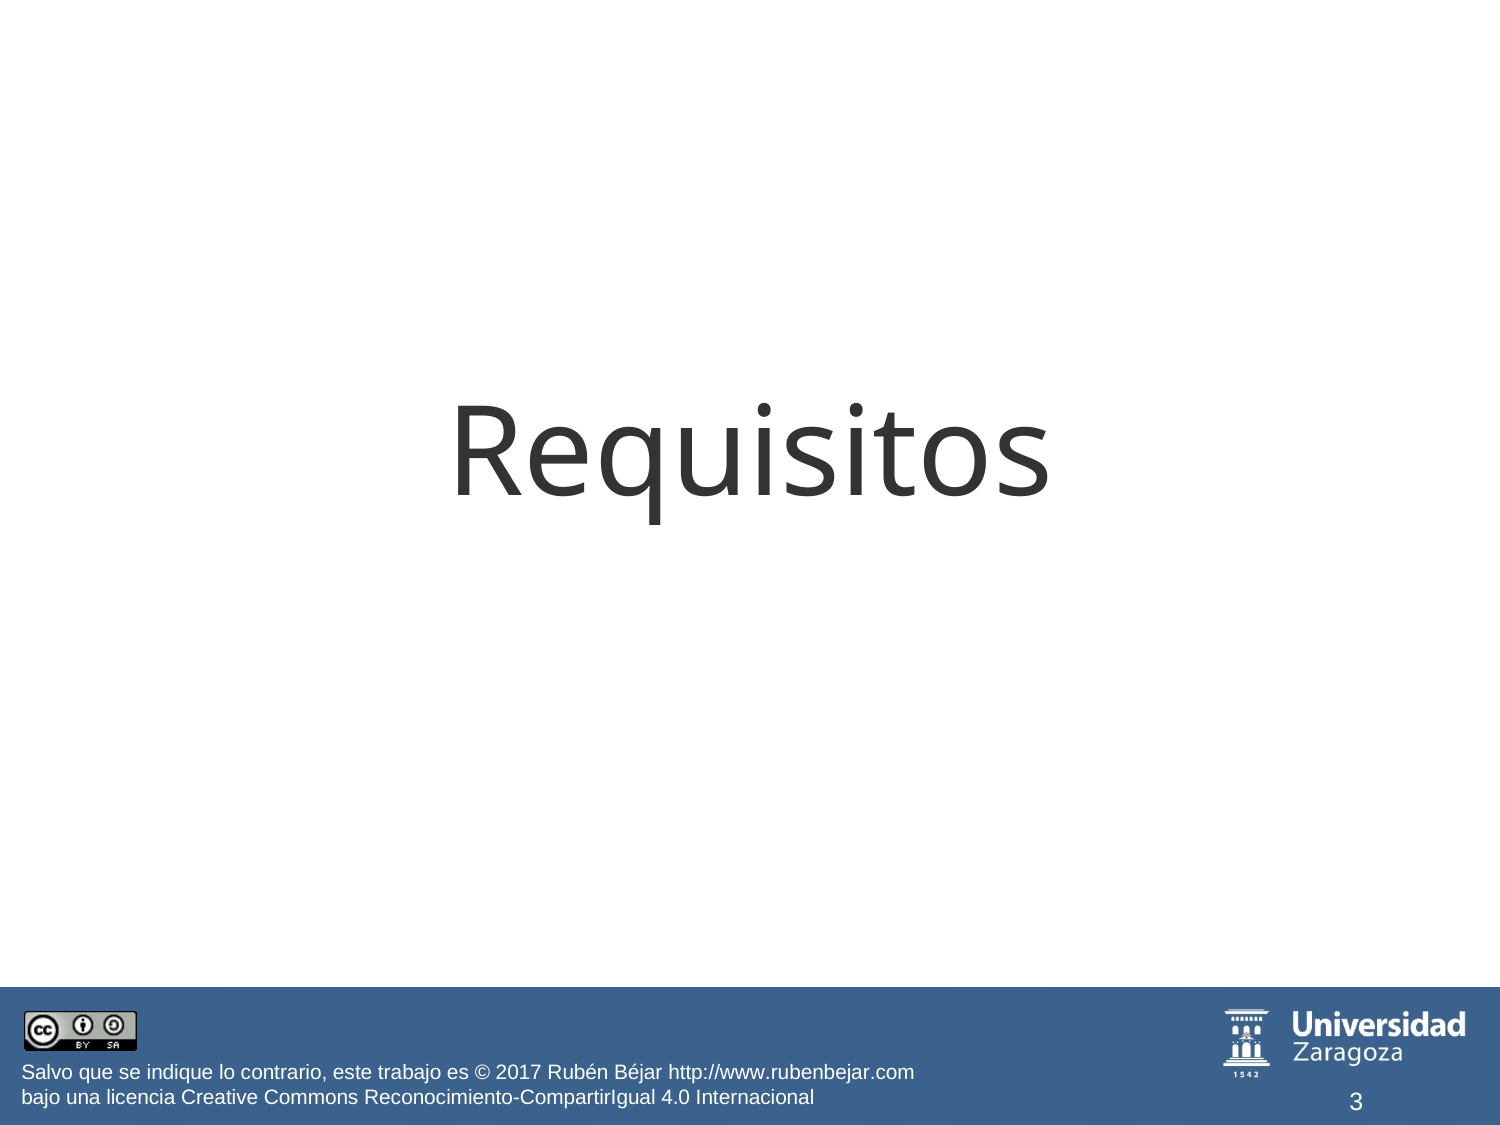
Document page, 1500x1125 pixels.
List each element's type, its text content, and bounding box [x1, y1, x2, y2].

picture [0, 987, 1500, 1125]
text_box Requisitos [169, 307, 1331, 585]
